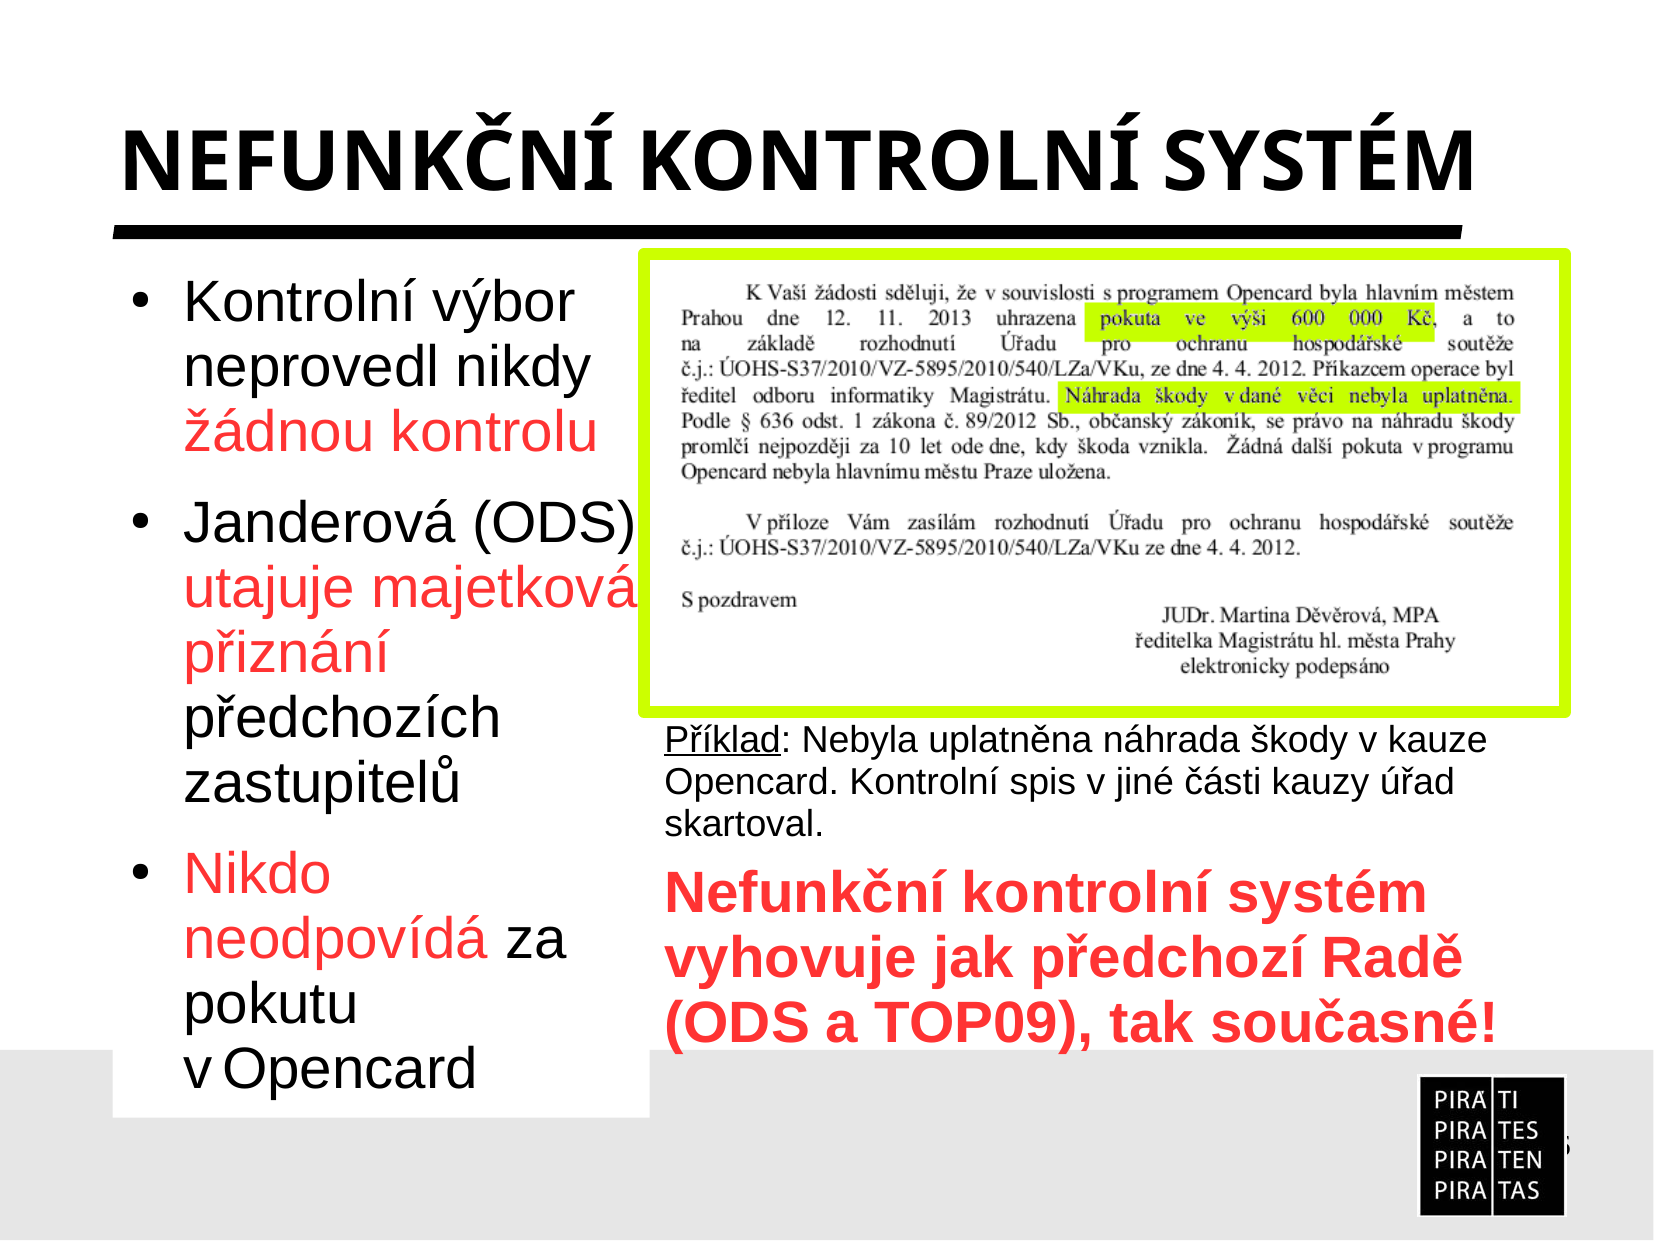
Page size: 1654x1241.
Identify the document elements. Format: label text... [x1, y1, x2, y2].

text_box Nefunkční kontrolní systém vyhovuje jak předchozí Radě (ODS a TOP09), tak současné! [649, 852, 1548, 1063]
title NEFUNKČNÍ KONTROLNÍ SYSTÉM [118, 8, 1576, 216]
picture [1417, 1074, 1567, 1217]
picture [649, 259, 1560, 707]
list Kontrolní výbor neprovedl nikdy žádnou kontrolu Janderová (ODS) utajuje majetková přiznání předchozích zastupitelů Nikdo neodpovídá za pokutu v Opencard [112, 268, 650, 1118]
text_box Příklad: Nebyla uplatněna náhrada škody v kauze Opencard. Kontrolní spis v jiné části kauzy úřad skartoval. [649, 710, 1595, 852]
